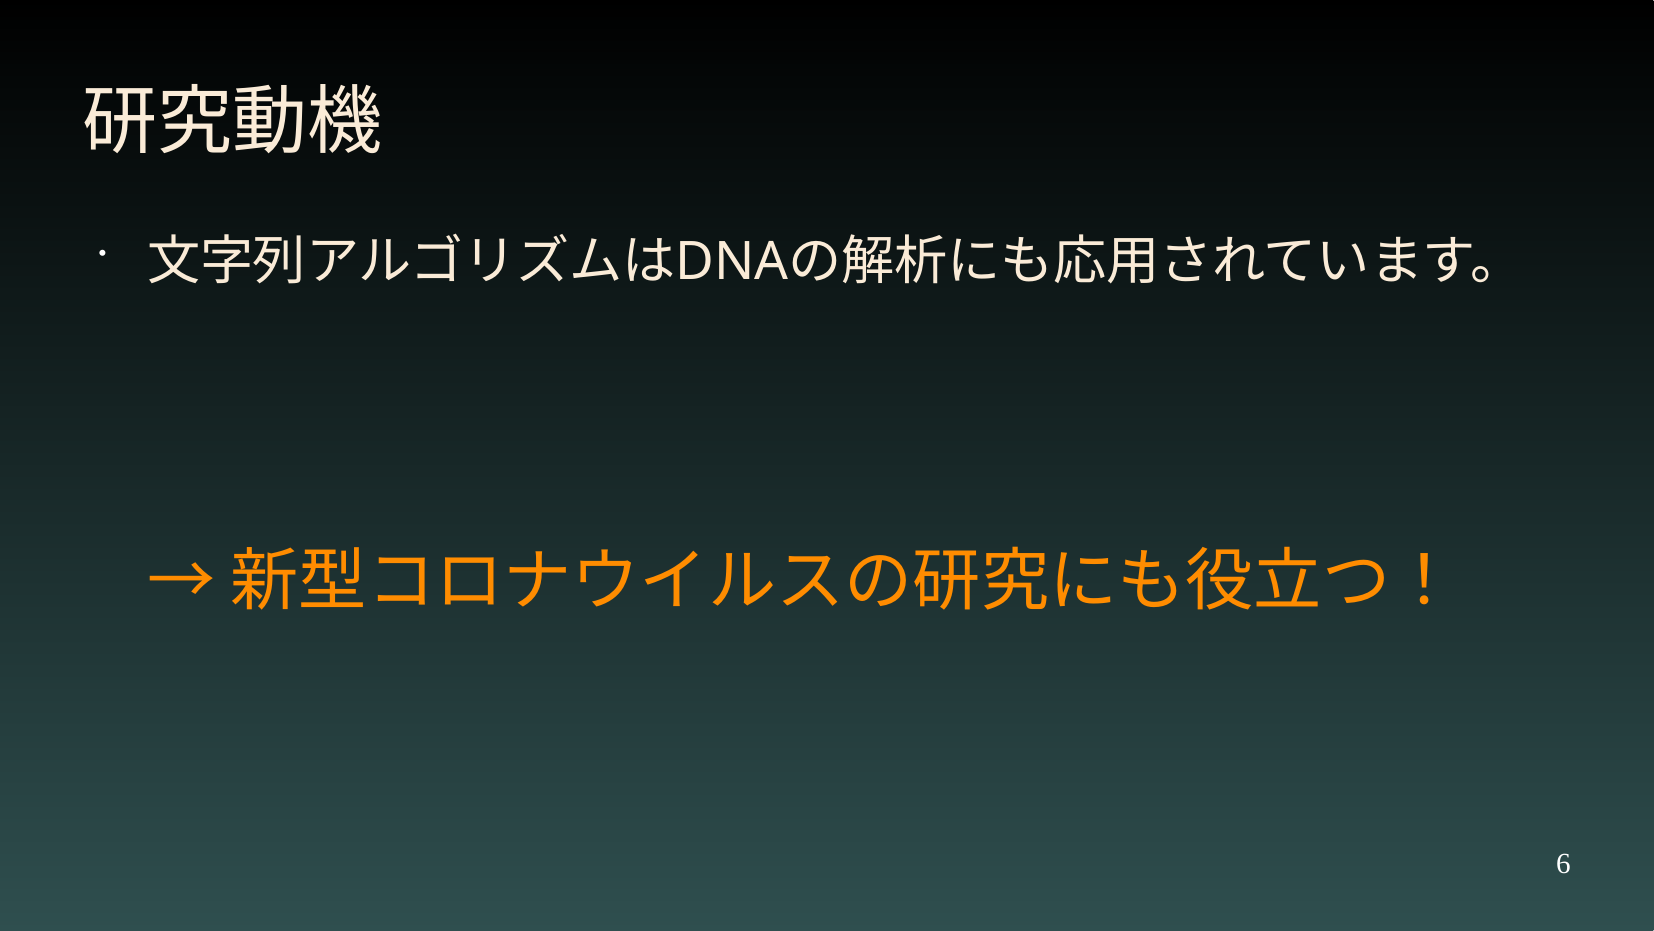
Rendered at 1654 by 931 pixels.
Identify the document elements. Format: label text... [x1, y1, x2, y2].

list 文字列アルゴリズムはDNAの解析にも応用されています。 → 新型コロナウイルスの研究にも役立つ！ [82, 217, 1571, 758]
title 研究動機 [82, 37, 520, 193]
